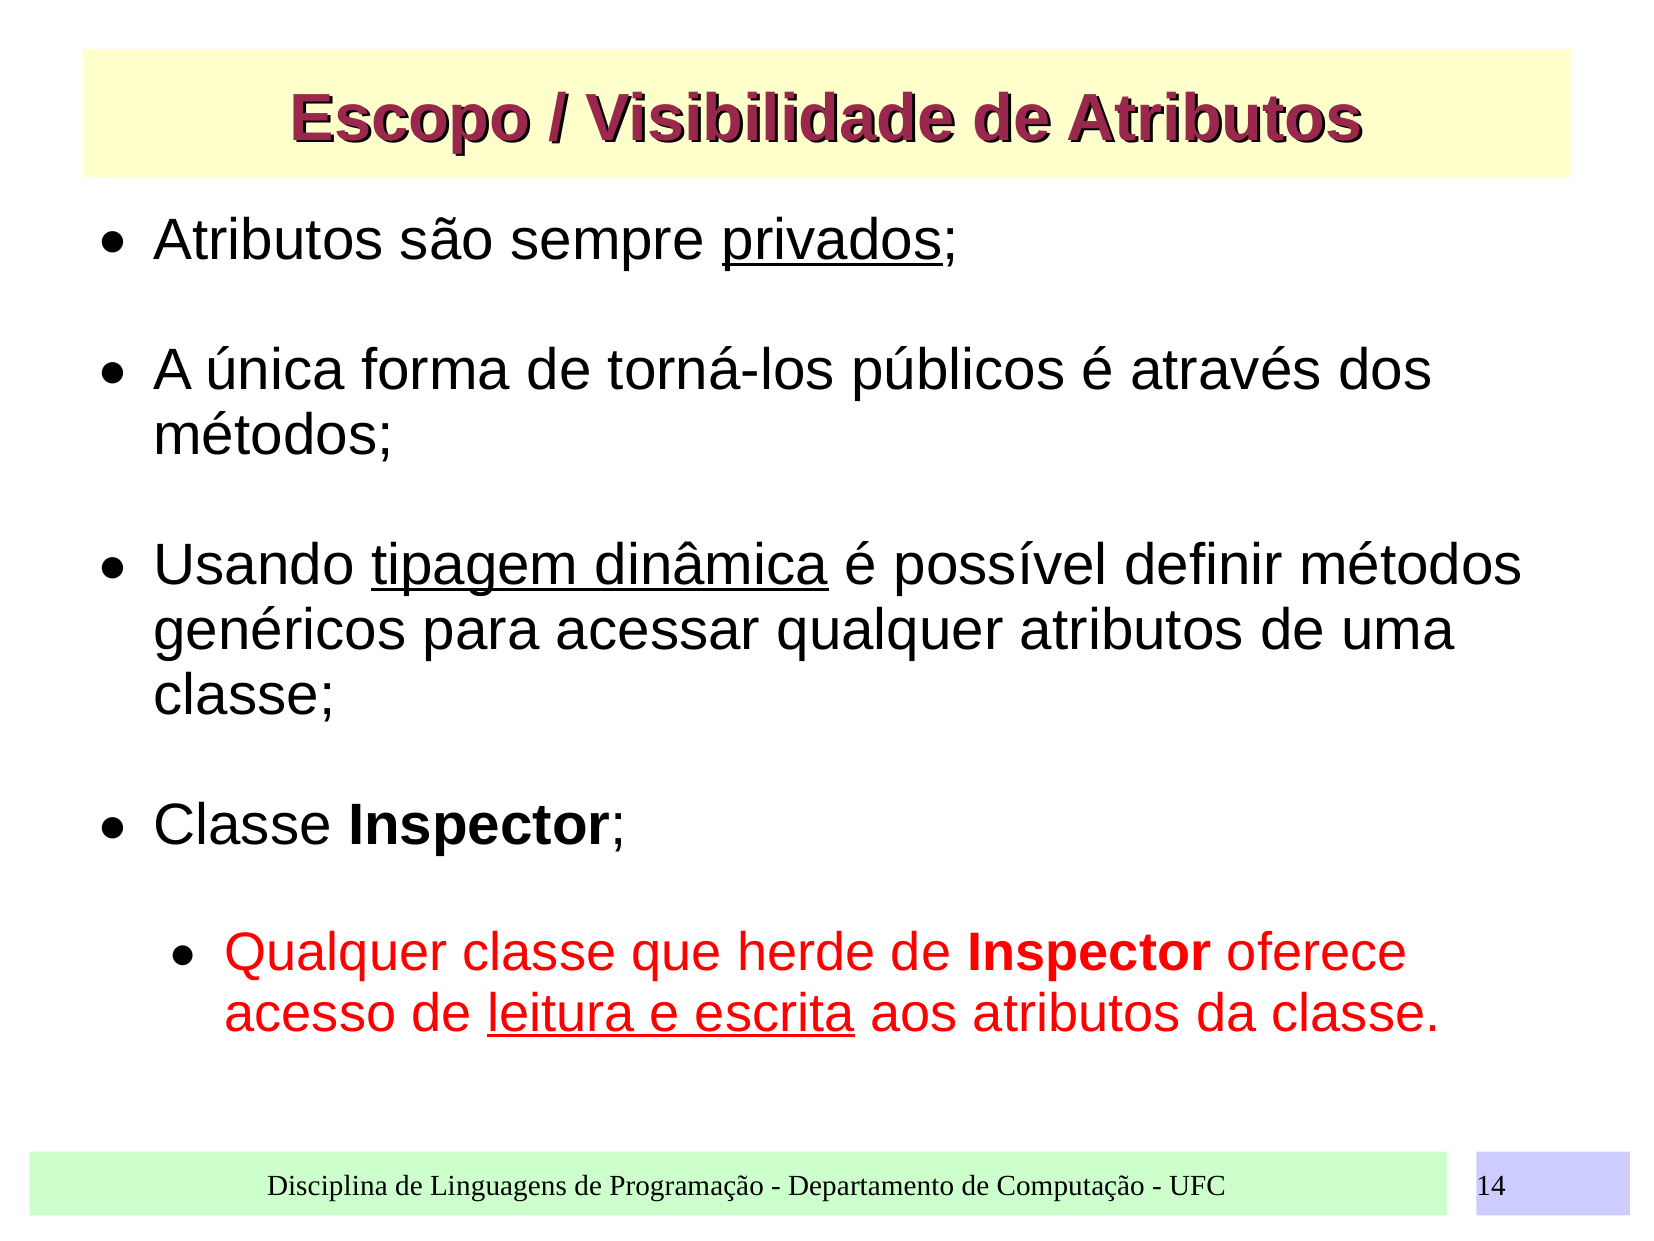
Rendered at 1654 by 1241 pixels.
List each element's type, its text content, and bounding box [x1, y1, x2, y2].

text_box Disciplina de Linguagens de Programação - Departamento de Computação - UFC [29, 1151, 1447, 1216]
list Atributos são sempre privados; A única forma de torná-los públicos é através dos métodos; Usando tipagem dinâmica é possível definir métodos genéricos para acessar qualquer atributos de uma classe; Classe Inspector; Qualquer classe que herde de Inspector oferece acesso de leitura e escrita aos atributos da classe. [82, 206, 1571, 1109]
text_box <número> [1476, 1151, 1630, 1216]
title Escopo / Visibilidade de Atributos [82, 49, 1571, 178]
